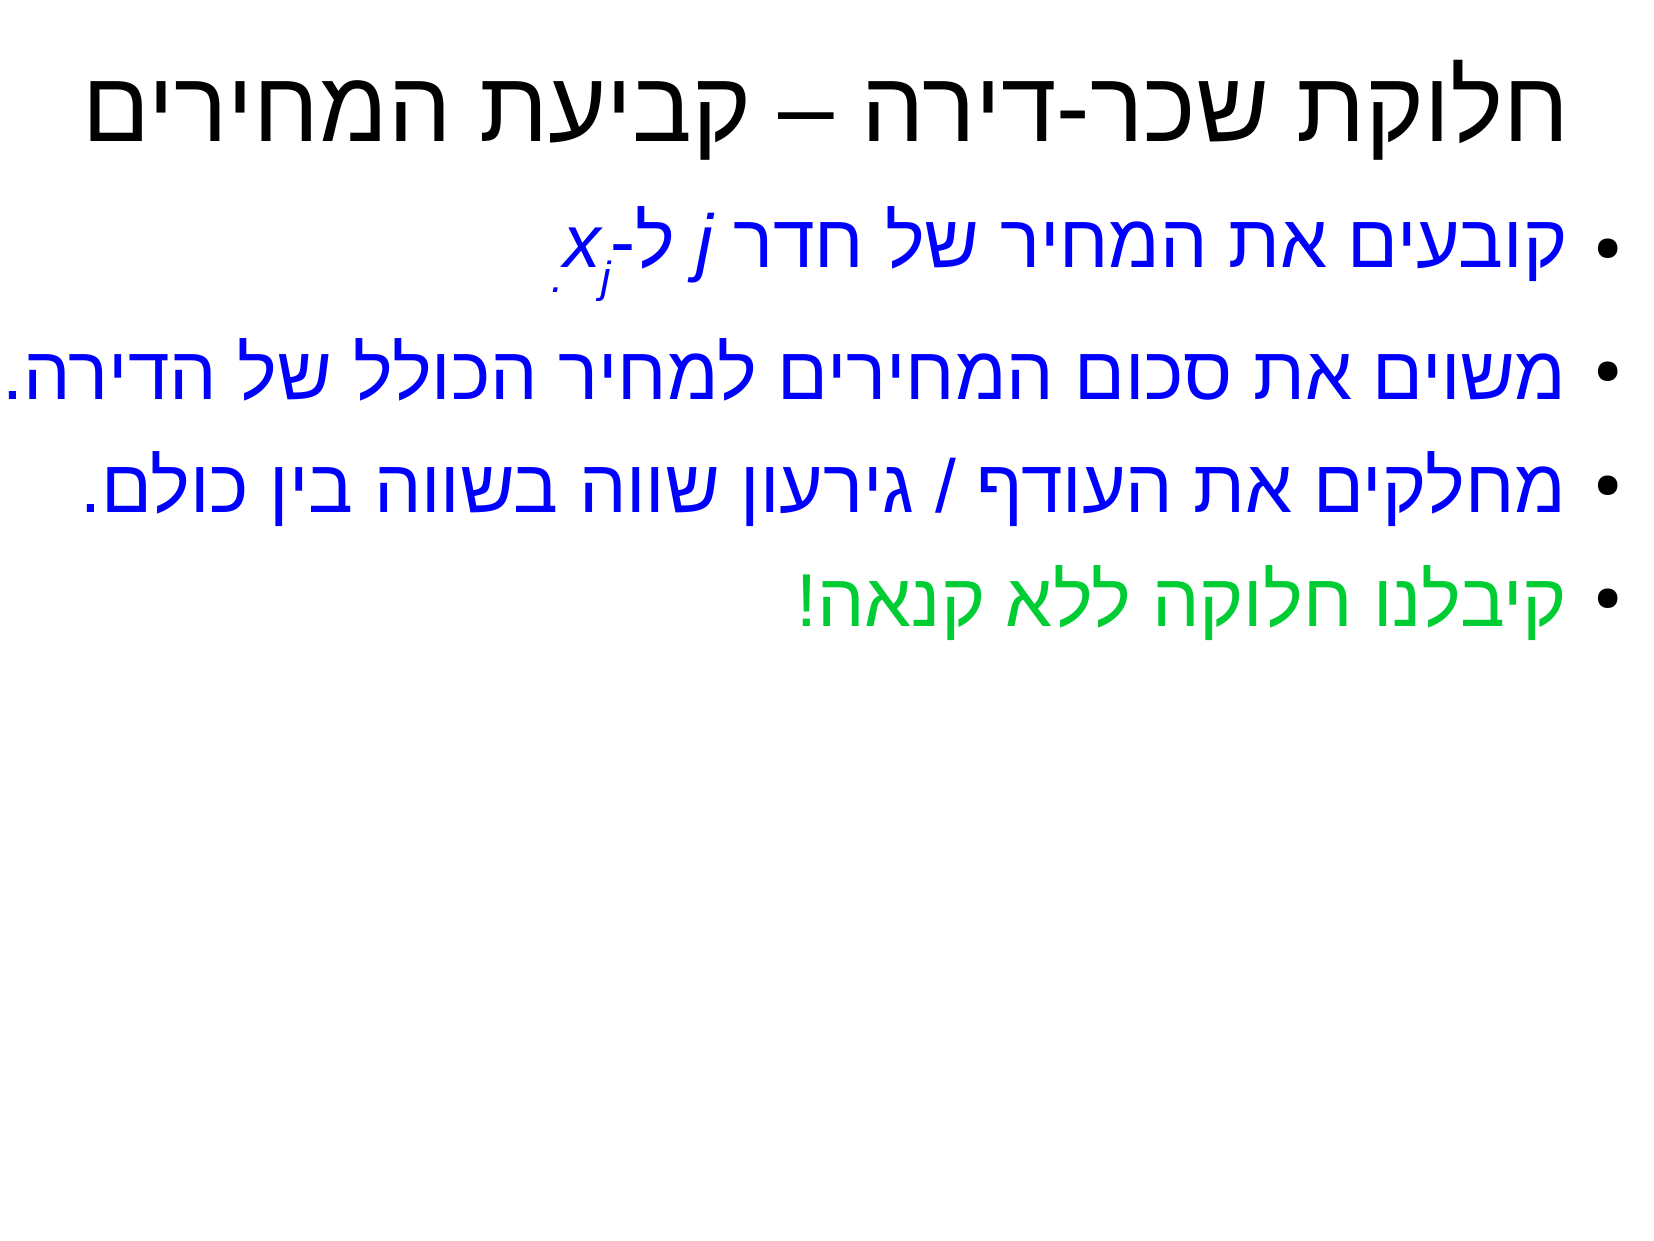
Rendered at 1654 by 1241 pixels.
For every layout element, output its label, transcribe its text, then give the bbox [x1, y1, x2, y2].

list קובעים את המחיר של חדר j ל-xj. משוים את סכום המחירים למחיר הכולל של הדירה. מחלקים את העודף / גירעון שווה בשווה בין כולם. קיבלנו חלוקה ללא קנאה! [0, 199, 1639, 1201]
title חלוקת שכר-דירה – קביעת המחירים [0, 0, 1654, 213]
